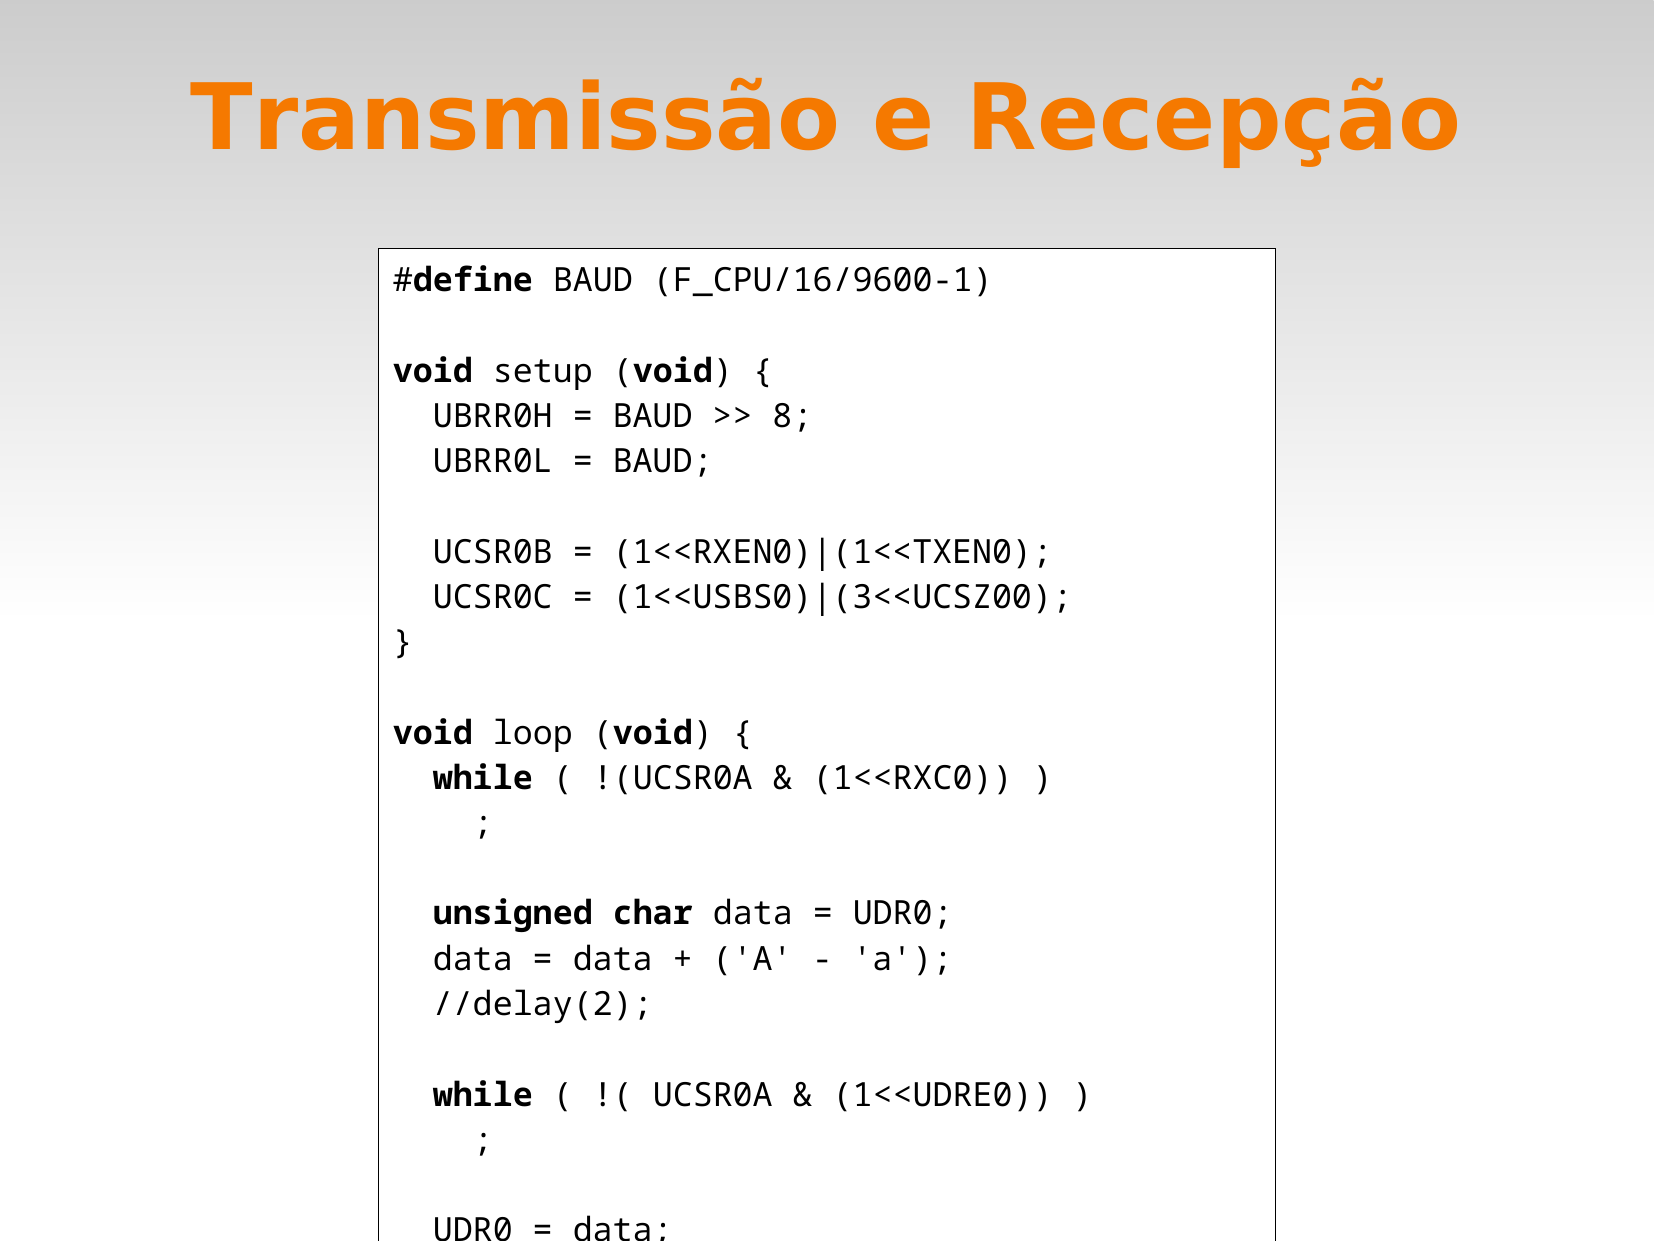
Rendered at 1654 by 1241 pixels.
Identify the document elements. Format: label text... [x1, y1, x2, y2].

title Transmissão e Recepção [82, 13, 1571, 222]
text_box #define BAUD (F_CPU/16/9600-1) void setup (void) { UBRR0H = BAUD >> 8; UBRR0L = BAUD; UCSR0B = (1<<RXEN0)|(1<<TXEN0); UCSR0C = (1<<USBS0)|(3<<UCSZ00); } void loop (void) { while ( !(UCSR0A & (1<<RXC0)) ) ; unsigned char data = UDR0; data = data + ('A' - 'a'); //delay(2); while ( !( UCSR0A & (1<<UDRE0)) ) ; UDR0 = data; } [378, 248, 1276, 1150]
